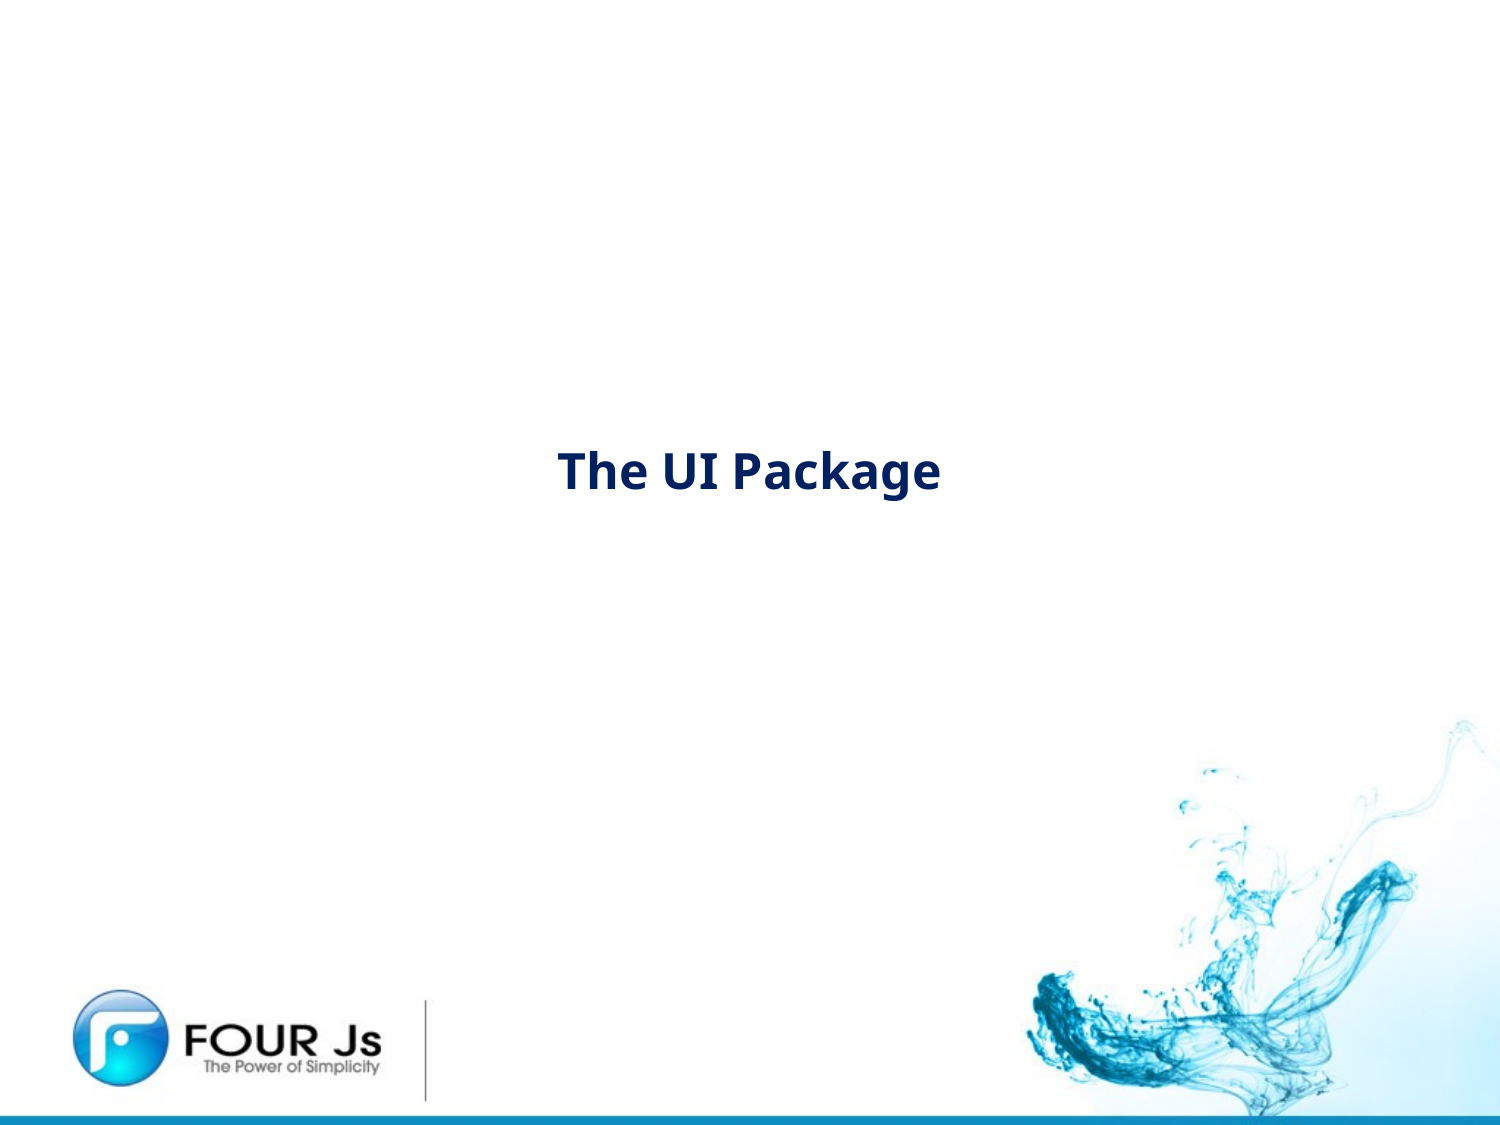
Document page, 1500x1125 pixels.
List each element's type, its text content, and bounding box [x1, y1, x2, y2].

picture [0, 0, 1500, 1122]
title The UI Package [112, 349, 1388, 591]
